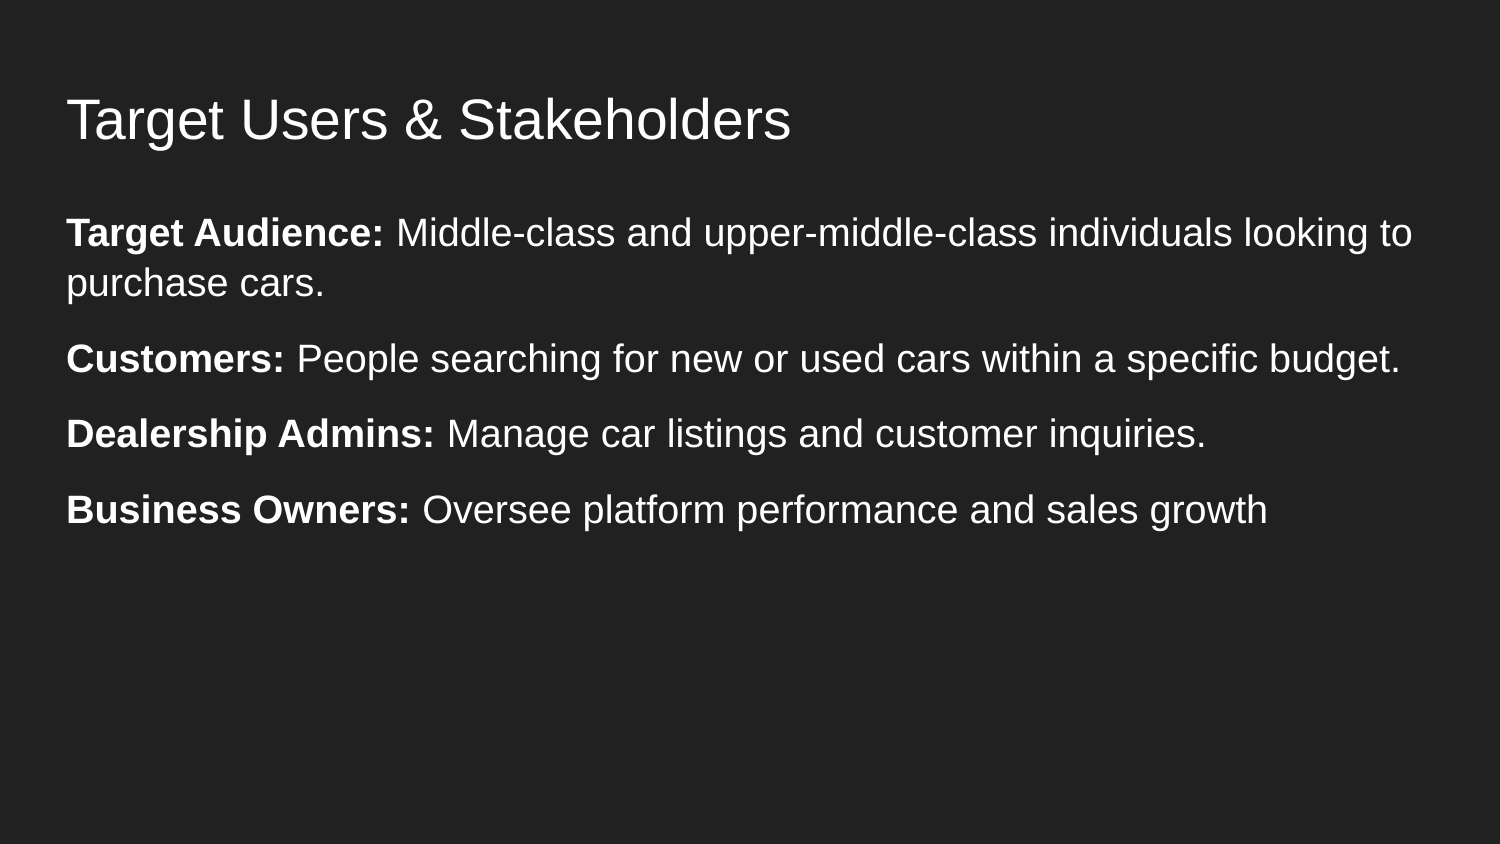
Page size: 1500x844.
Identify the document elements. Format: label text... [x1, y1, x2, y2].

list Target Audience: Middle-class and upper-middle-class individuals looking to purchase cars. Customers: People searching for new or used cars within a specific budget. Dealership Admins: Manage car listings and customer inquiries. Business Owners: Oversee platform performance and sales growth [51, 189, 1449, 750]
title Target Users & Stakeholders [51, 72, 1449, 167]
